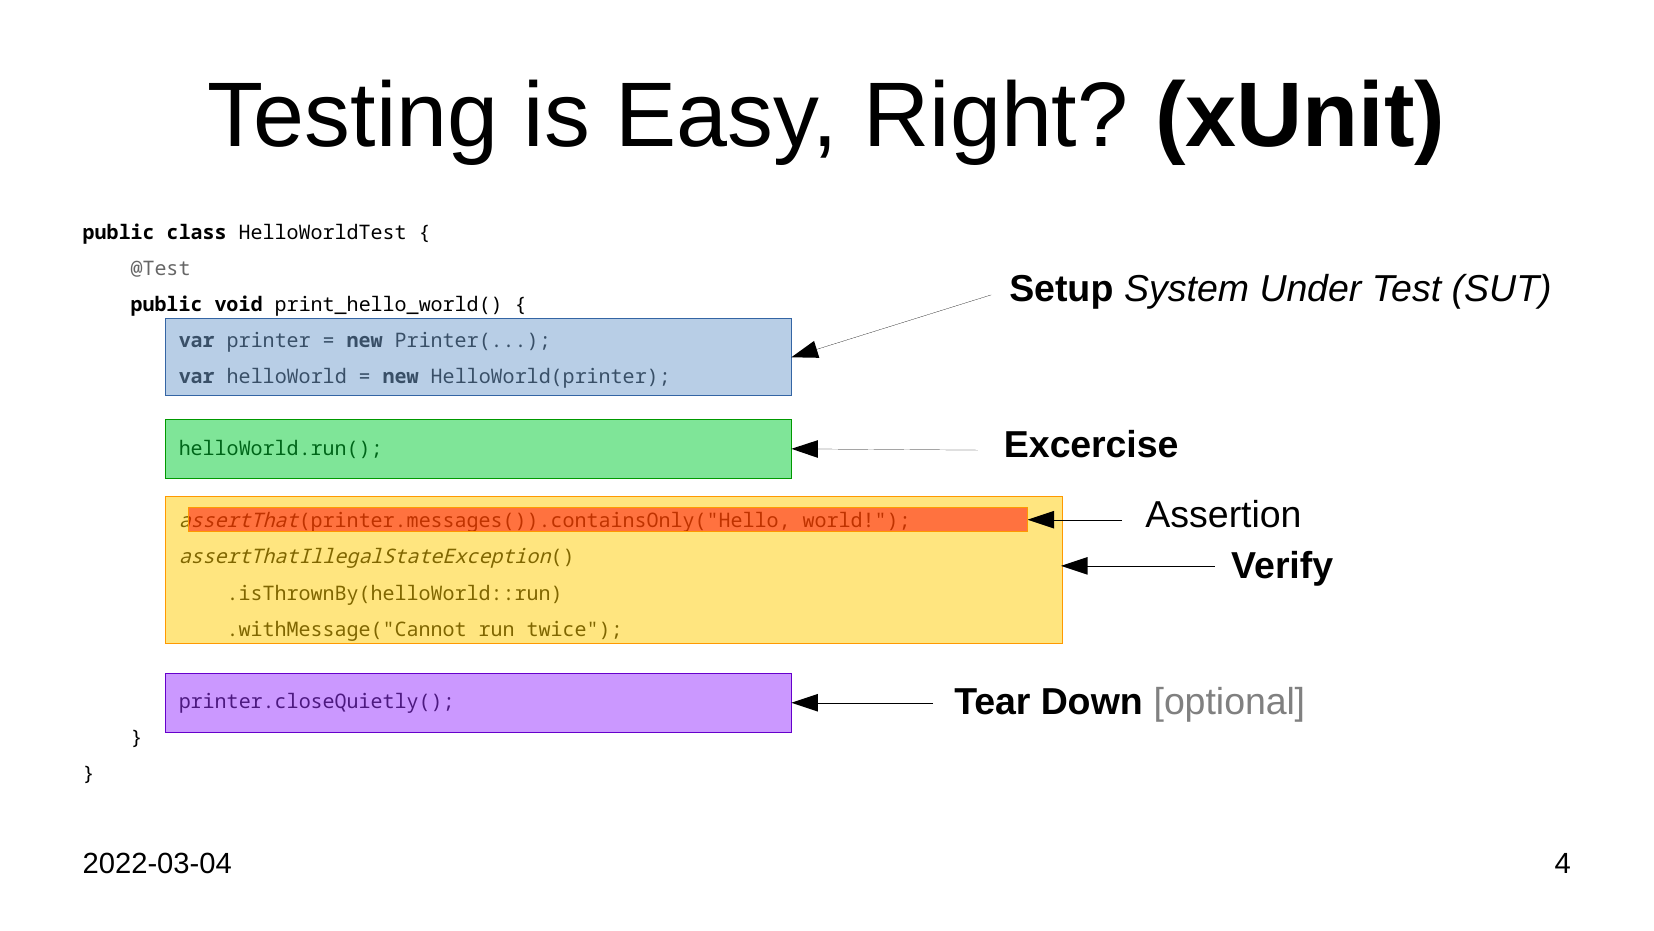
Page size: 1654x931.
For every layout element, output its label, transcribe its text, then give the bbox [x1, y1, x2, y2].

text_box Verify [1216, 537, 1349, 595]
text_box Excercise [989, 415, 1194, 473]
text_box [165, 419, 792, 479]
text_box Setup System Under Test (SUT) [994, 259, 1568, 317]
text_box Assertion [1130, 486, 1317, 544]
title Testing is Easy, Right? (xUnit) [82, 37, 1571, 193]
text_box [165, 673, 792, 733]
text_box Tear Down [optional] [939, 673, 1335, 745]
text_box [165, 496, 1063, 644]
text_box [165, 318, 792, 396]
list public class HelloWorldTest { @Test public void print_hello_world() { var printer = new Printer(...); var helloWorld = new HelloWorld(printer); helloWorld.run(); assertThat(printer.messages()).containsOnly("Hello, world!"); assertThatIllegalStateException() .isThrownBy(helloWorld::run) .withMessage("Cannot run twice"); printer.closeQuietly(); } } [82, 217, 1571, 804]
